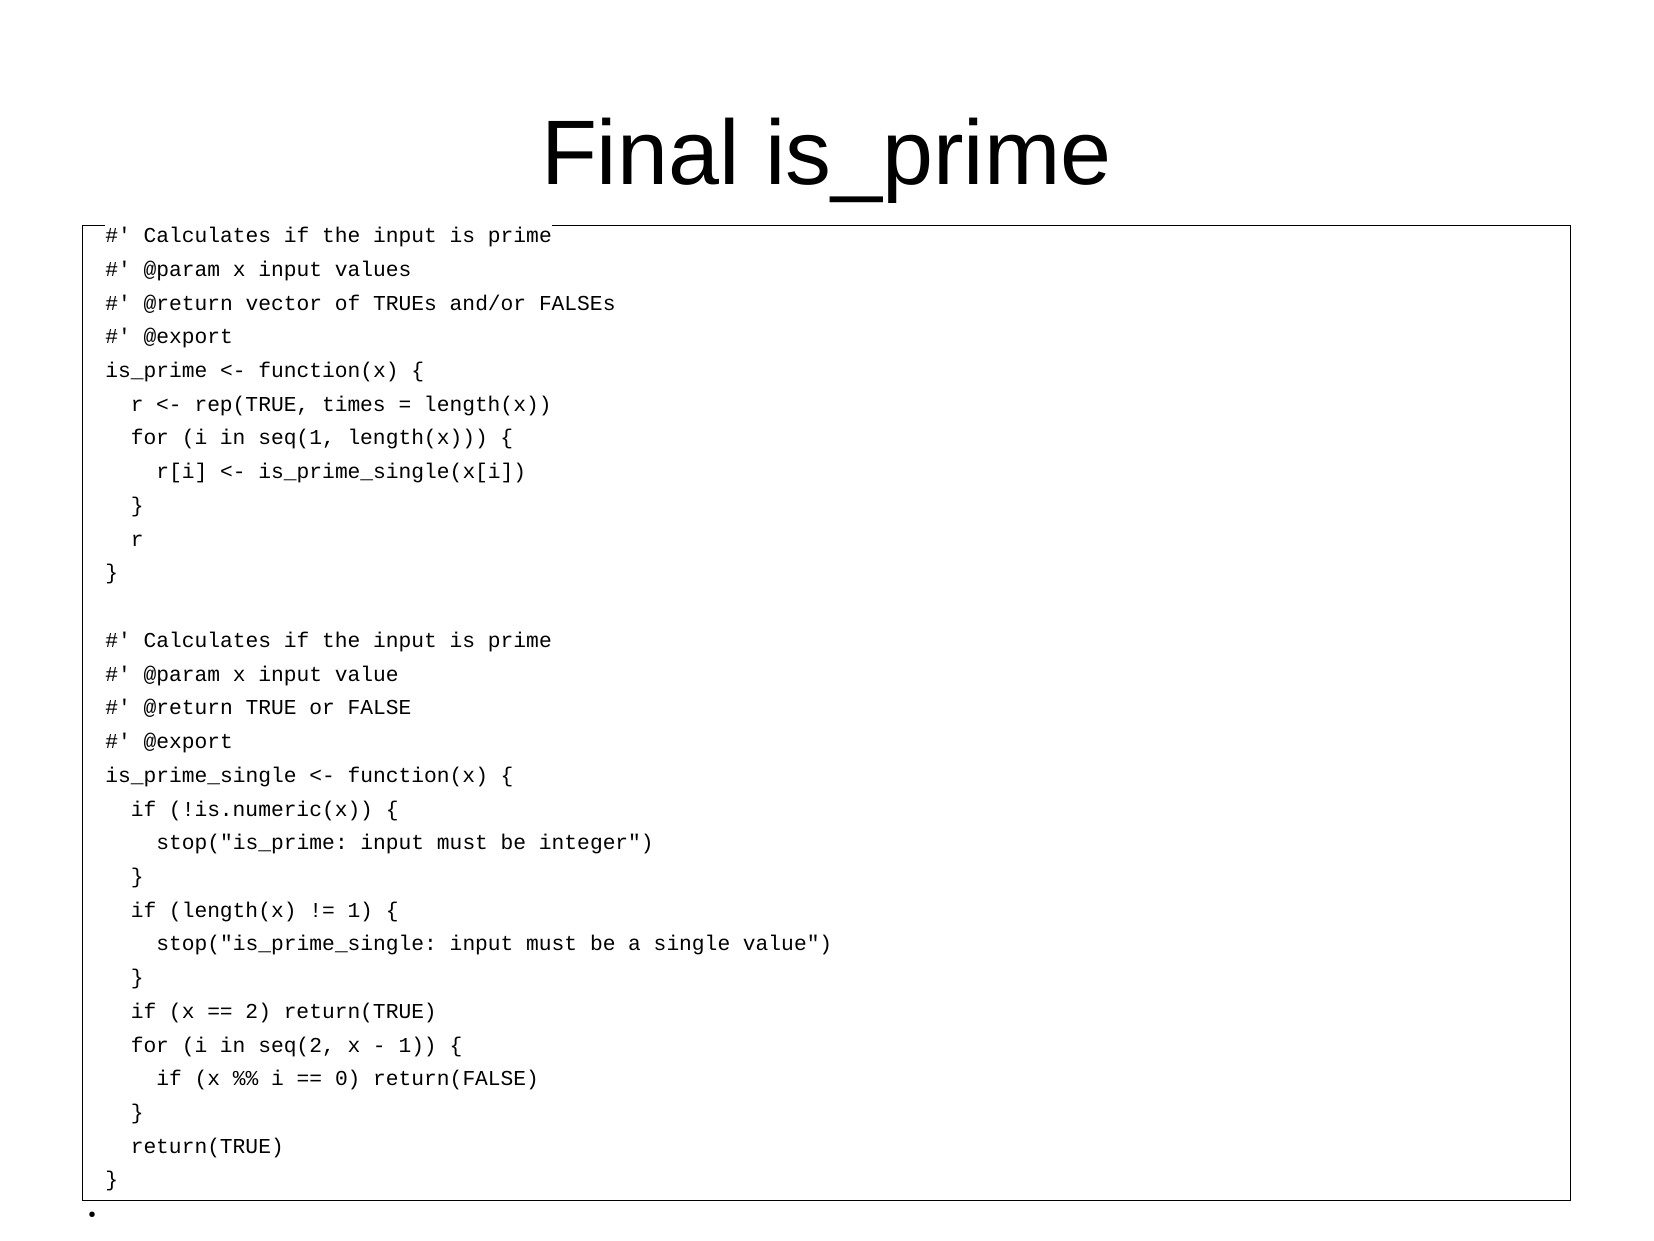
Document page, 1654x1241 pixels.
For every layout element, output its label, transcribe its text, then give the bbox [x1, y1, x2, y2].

list #' Calculates if the input is prime #' @param x input values #' @return vector of TRUEs and/or FALSEs #' @export is_prime <- function(x) { r <- rep(TRUE, times = length(x)) for (i in seq(1, length(x))) { r[i] <- is_prime_single(x[i]) } r } #' Calculates if the input is prime #' @param x input value #' @return TRUE or FALSE #' @export is_prime_single <- function(x) { if (!is.numeric(x)) { stop("is_prime: input must be integer") } if (length(x) != 1) { stop("is_prime_single: input must be a single value") } if (x == 2) return(TRUE) for (i in seq(2, x - 1)) { if (x %% i == 0) return(FALSE) } return(TRUE) } [82, 225, 1571, 1201]
title Final is_prime [82, 49, 1571, 225]
